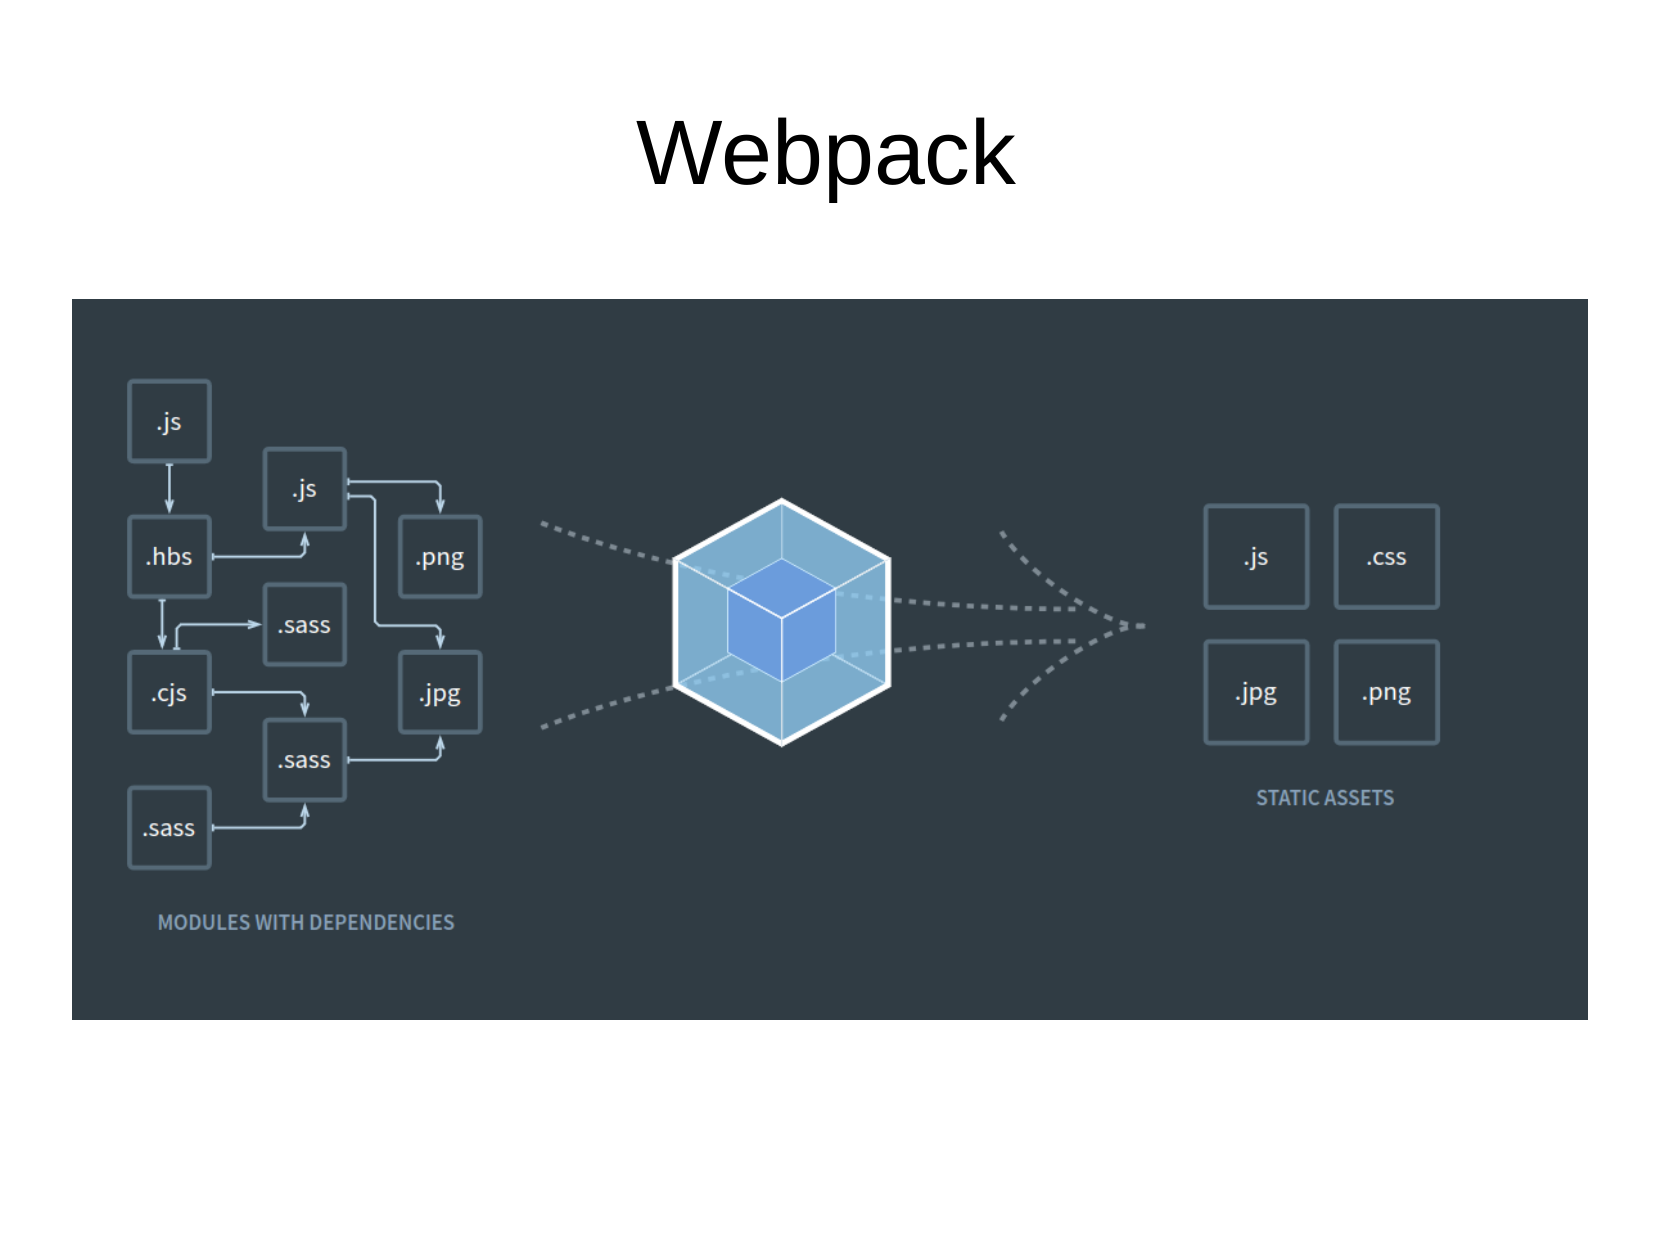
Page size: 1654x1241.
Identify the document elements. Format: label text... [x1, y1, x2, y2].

picture [72, 299, 1588, 1021]
title Webpack [82, 49, 1571, 257]
